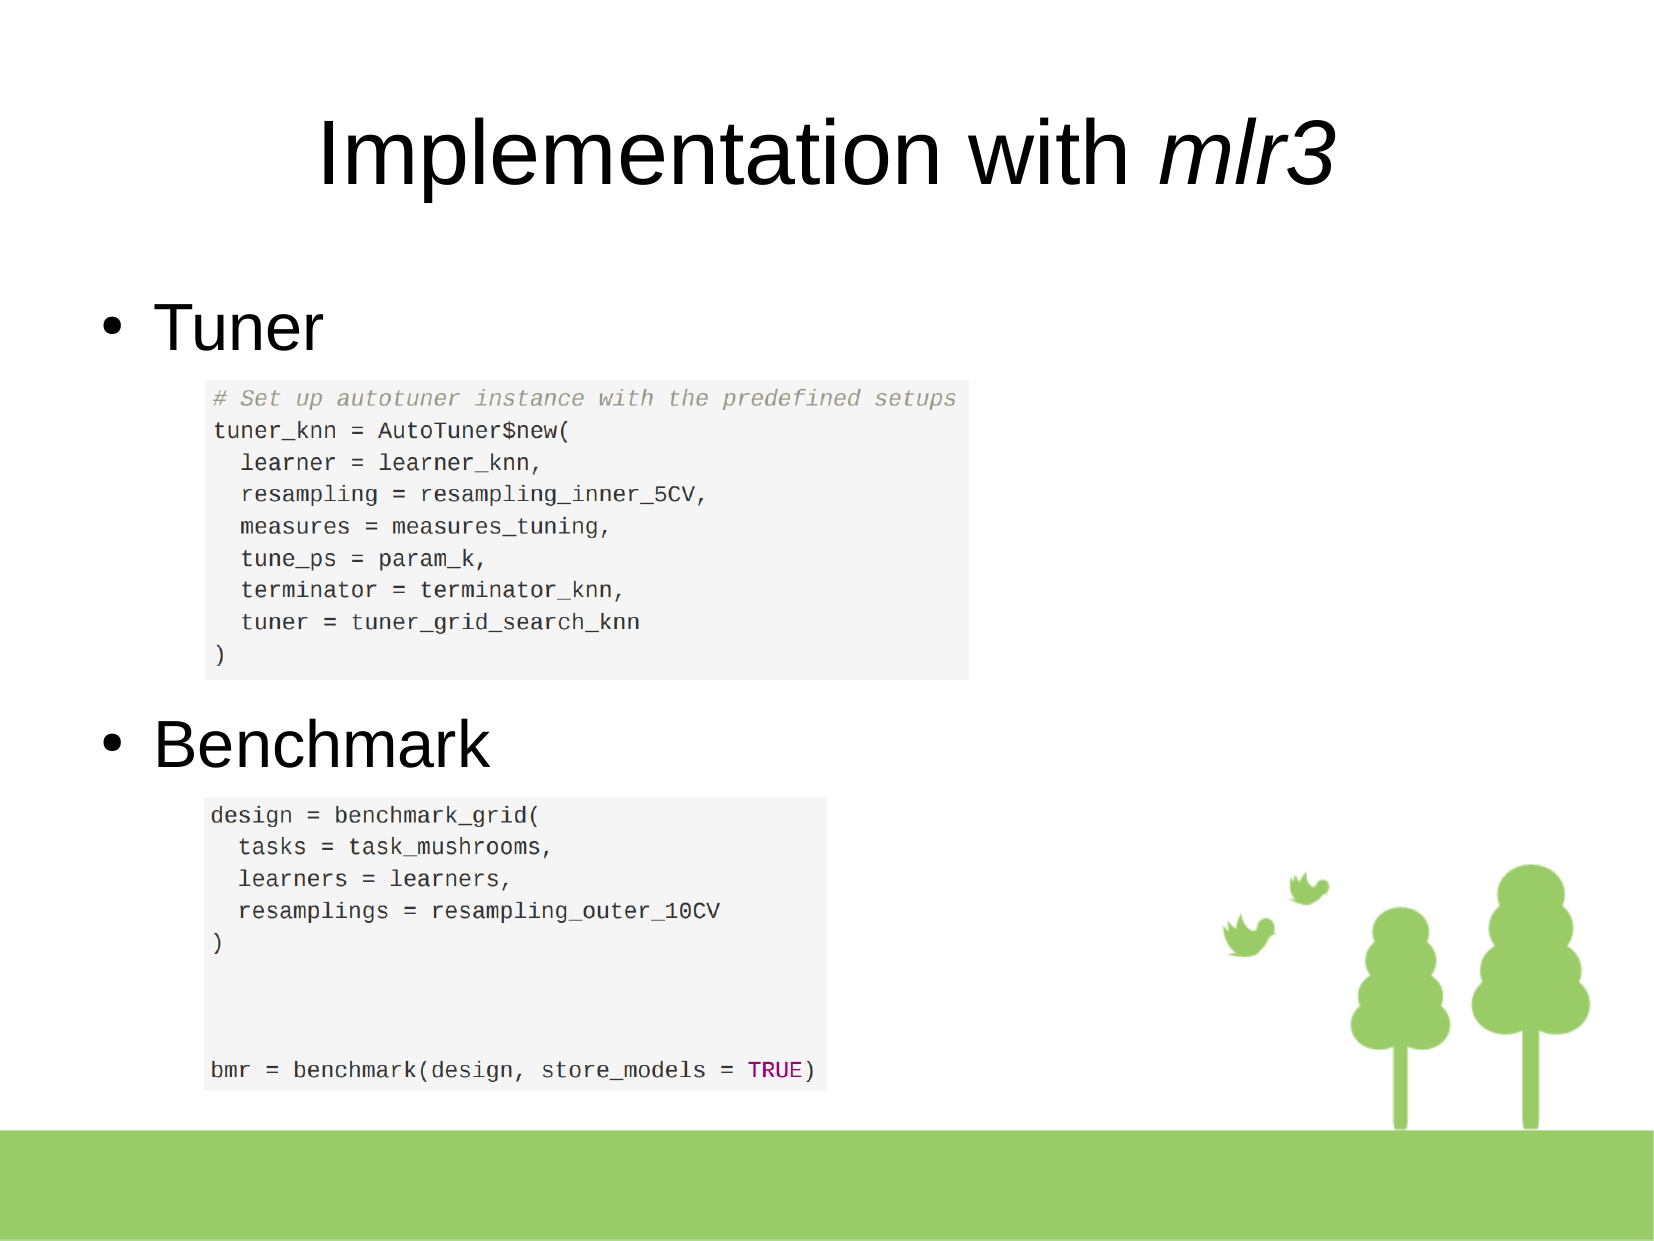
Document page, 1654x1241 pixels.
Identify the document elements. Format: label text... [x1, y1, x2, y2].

title Implementation with mlr3 [82, 49, 1571, 257]
list Tuner Benchmark [82, 290, 1571, 1010]
picture [0, 0, 1654, 1241]
